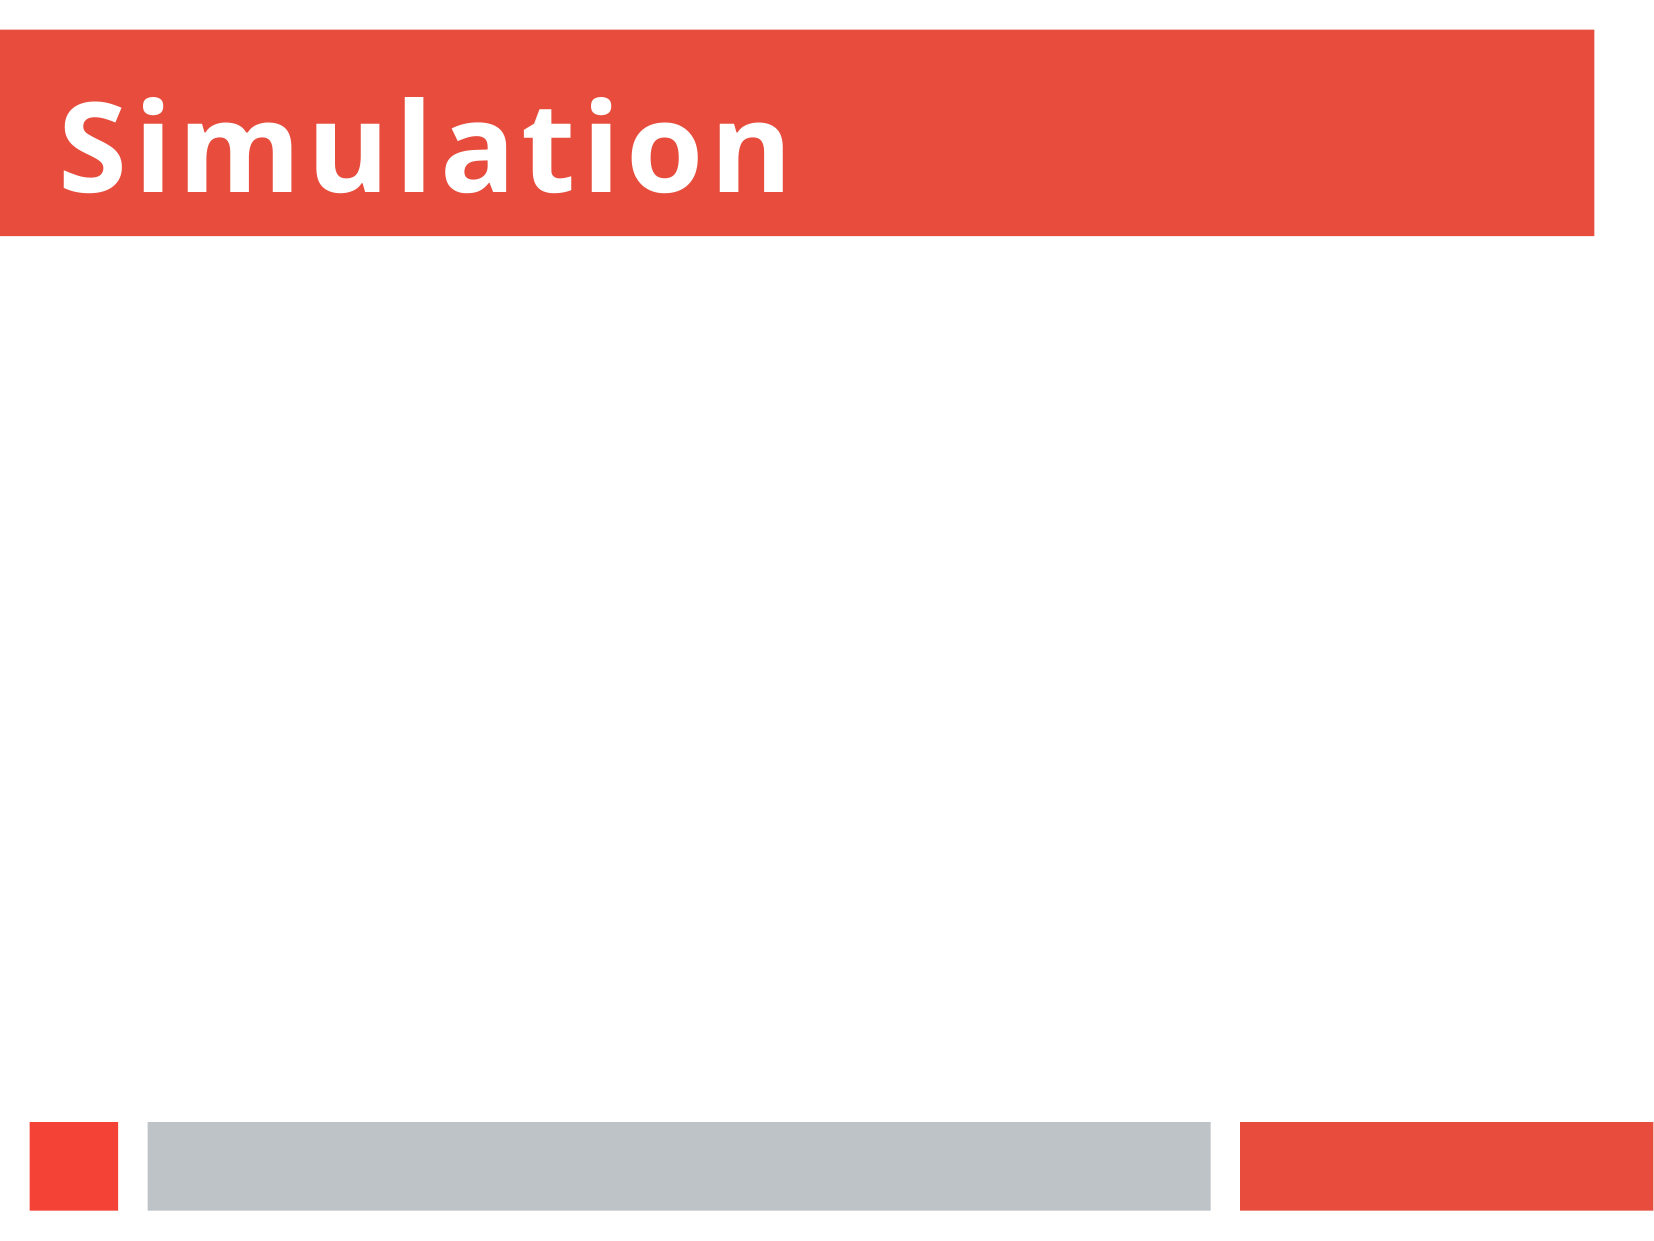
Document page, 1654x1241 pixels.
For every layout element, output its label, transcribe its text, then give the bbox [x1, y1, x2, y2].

title Simulation [59, 59, 1595, 207]
